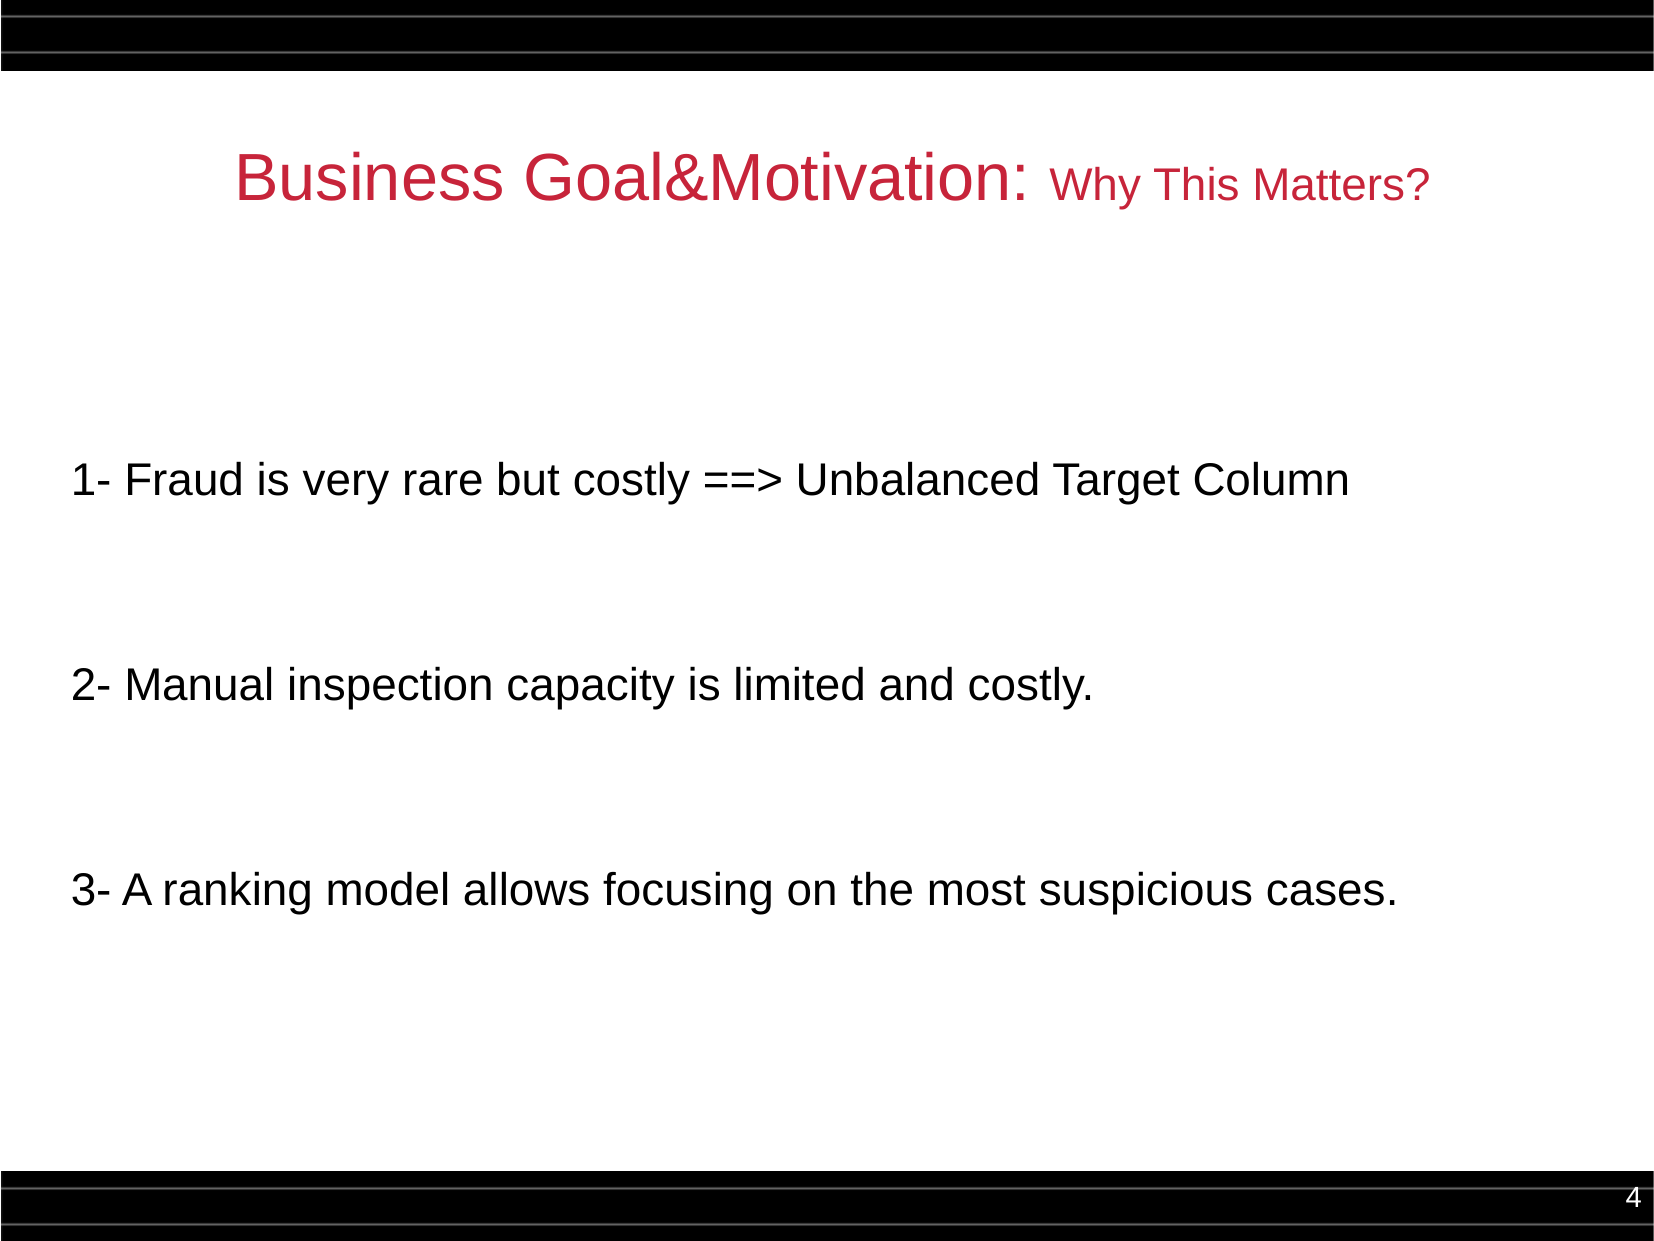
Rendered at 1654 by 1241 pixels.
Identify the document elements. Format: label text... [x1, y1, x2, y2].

picture [1, 1171, 1654, 1241]
title Business Goal&Motivation: Why This Matters? [129, 59, 1536, 296]
picture [1, 0, 1654, 71]
subtitle 1- Fraud is very rare but costly ==> Unbalanced Target Column 2- Manual inspection capacity is limited and costly. 3- A ranking model allows focusing on the most suspicious cases. [70, 322, 1477, 945]
